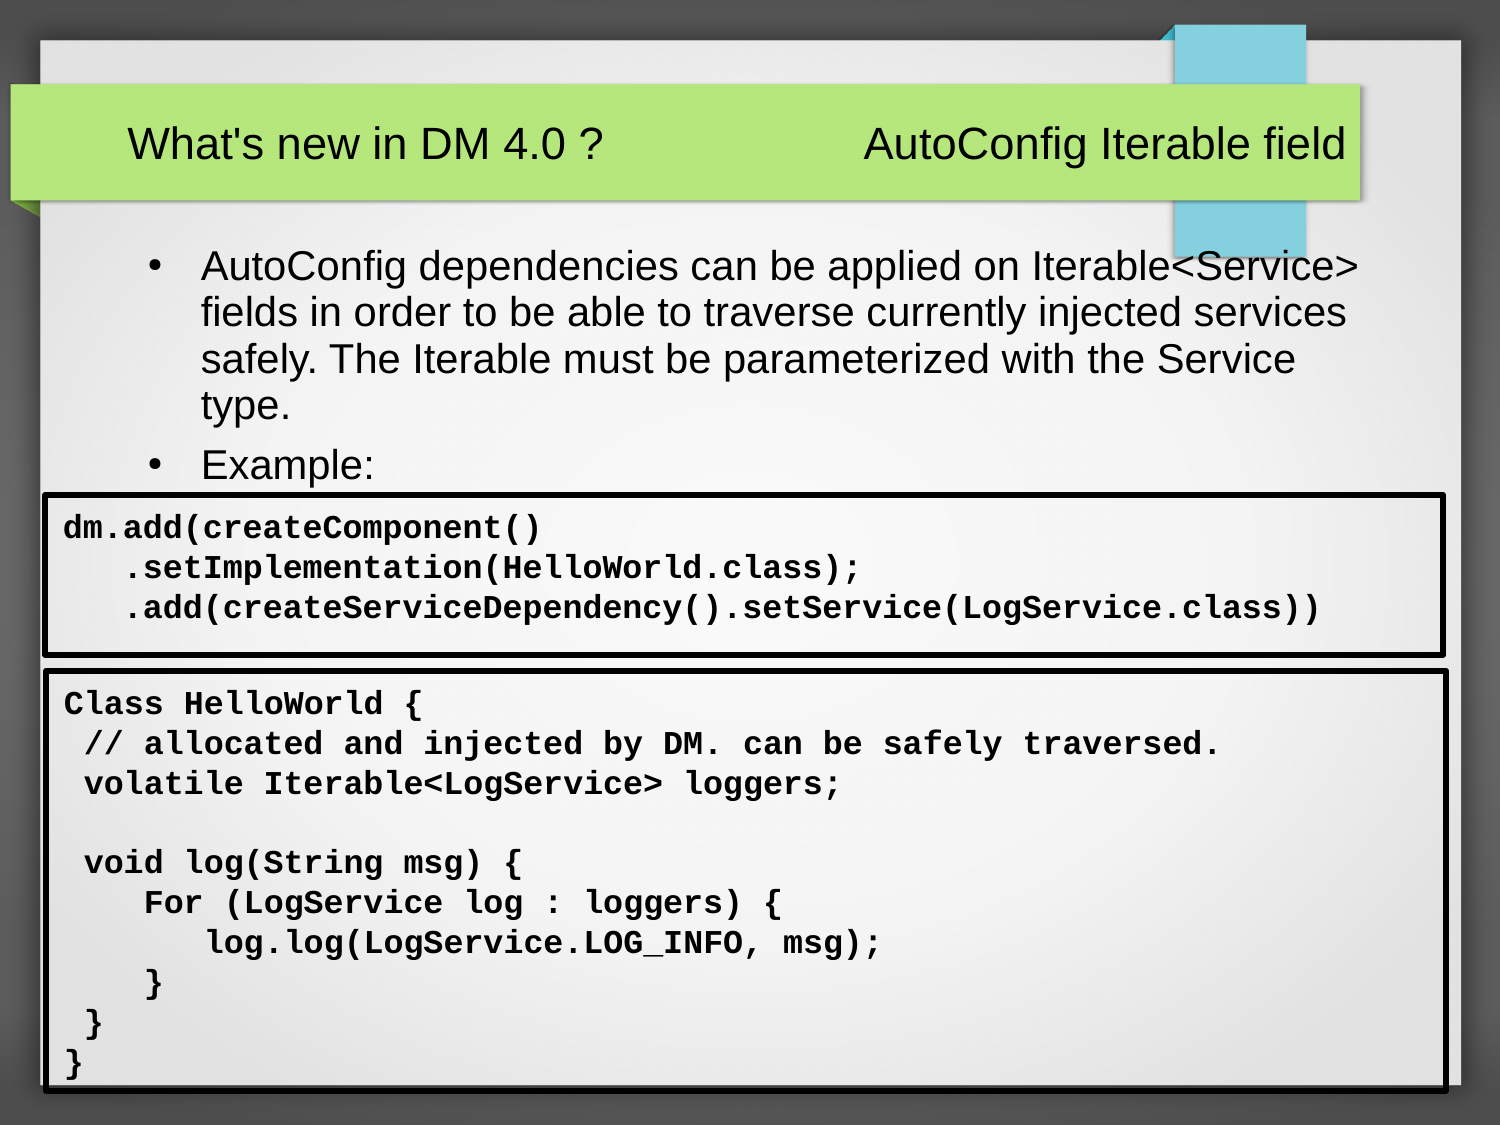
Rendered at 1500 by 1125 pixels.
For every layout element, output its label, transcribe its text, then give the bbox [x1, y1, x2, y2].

picture [0, 0, 1500, 1125]
list AutoConfig dependencies can be applied on Iterable<Service> fields in order to be able to traverse currently injected services safely. The Iterable must be parameterized with the Service type. Example: [115, 234, 1391, 492]
text_box dm.add(createComponent() .setImplementation(HelloWorld.class); .add(createServiceDependency().setService(LogService.class)) [45, 495, 1444, 655]
text_box Class HelloWorld { // allocated and injected by DM. can be safely traversed. volatile Iterable<LogService> loggers; void log(String msg) { For (LogService log : loggers) { log.log(LogService.LOG_INFO, msg); } } } [46, 670, 1446, 1091]
title What's new in DM 4.0 ? AutoConfig Iterable field [112, 42, 1388, 246]
